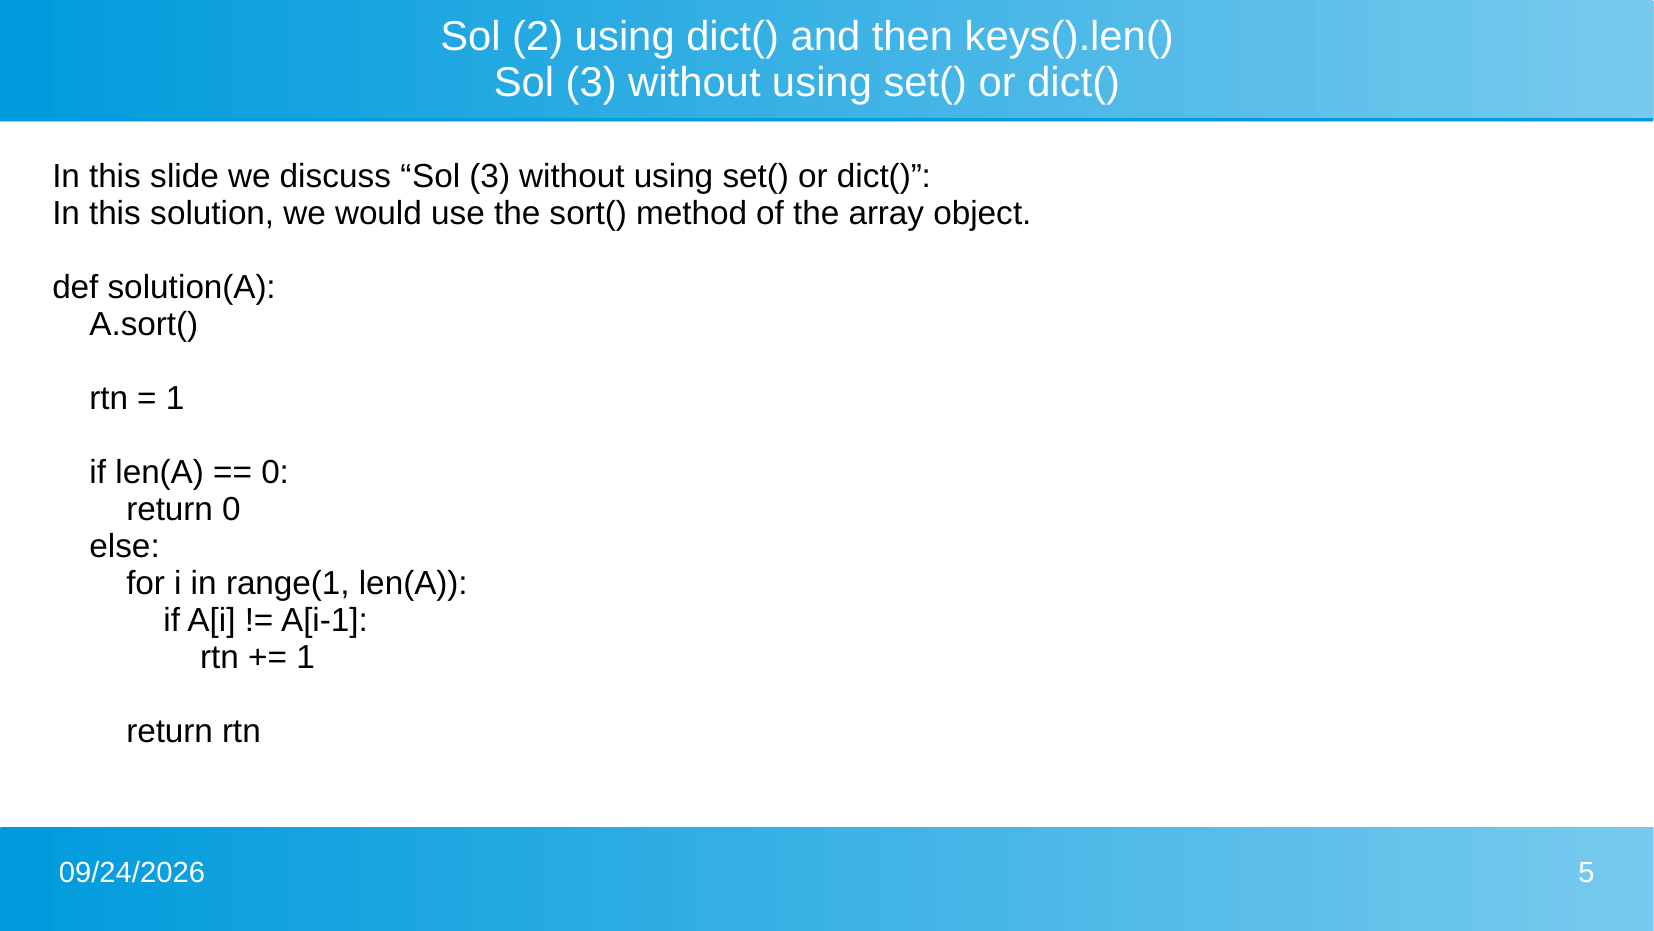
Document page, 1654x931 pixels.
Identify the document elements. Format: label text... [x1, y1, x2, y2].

title Sol (2) using dict() and then keys().len() Sol (3) without using set() or dict() [39, 12, 1576, 106]
text_box In this slide we discuss “Sol (3) without using set() or dict()”: In this solution, we would use the sort() method of the array object. def solution(A): A.sort() rtn = 1 if len(A) == 0: return 0 else: for i in range(1, len(A)): if A[i] != A[i-1]: rtn += 1 return rtn [37, 150, 1613, 795]
